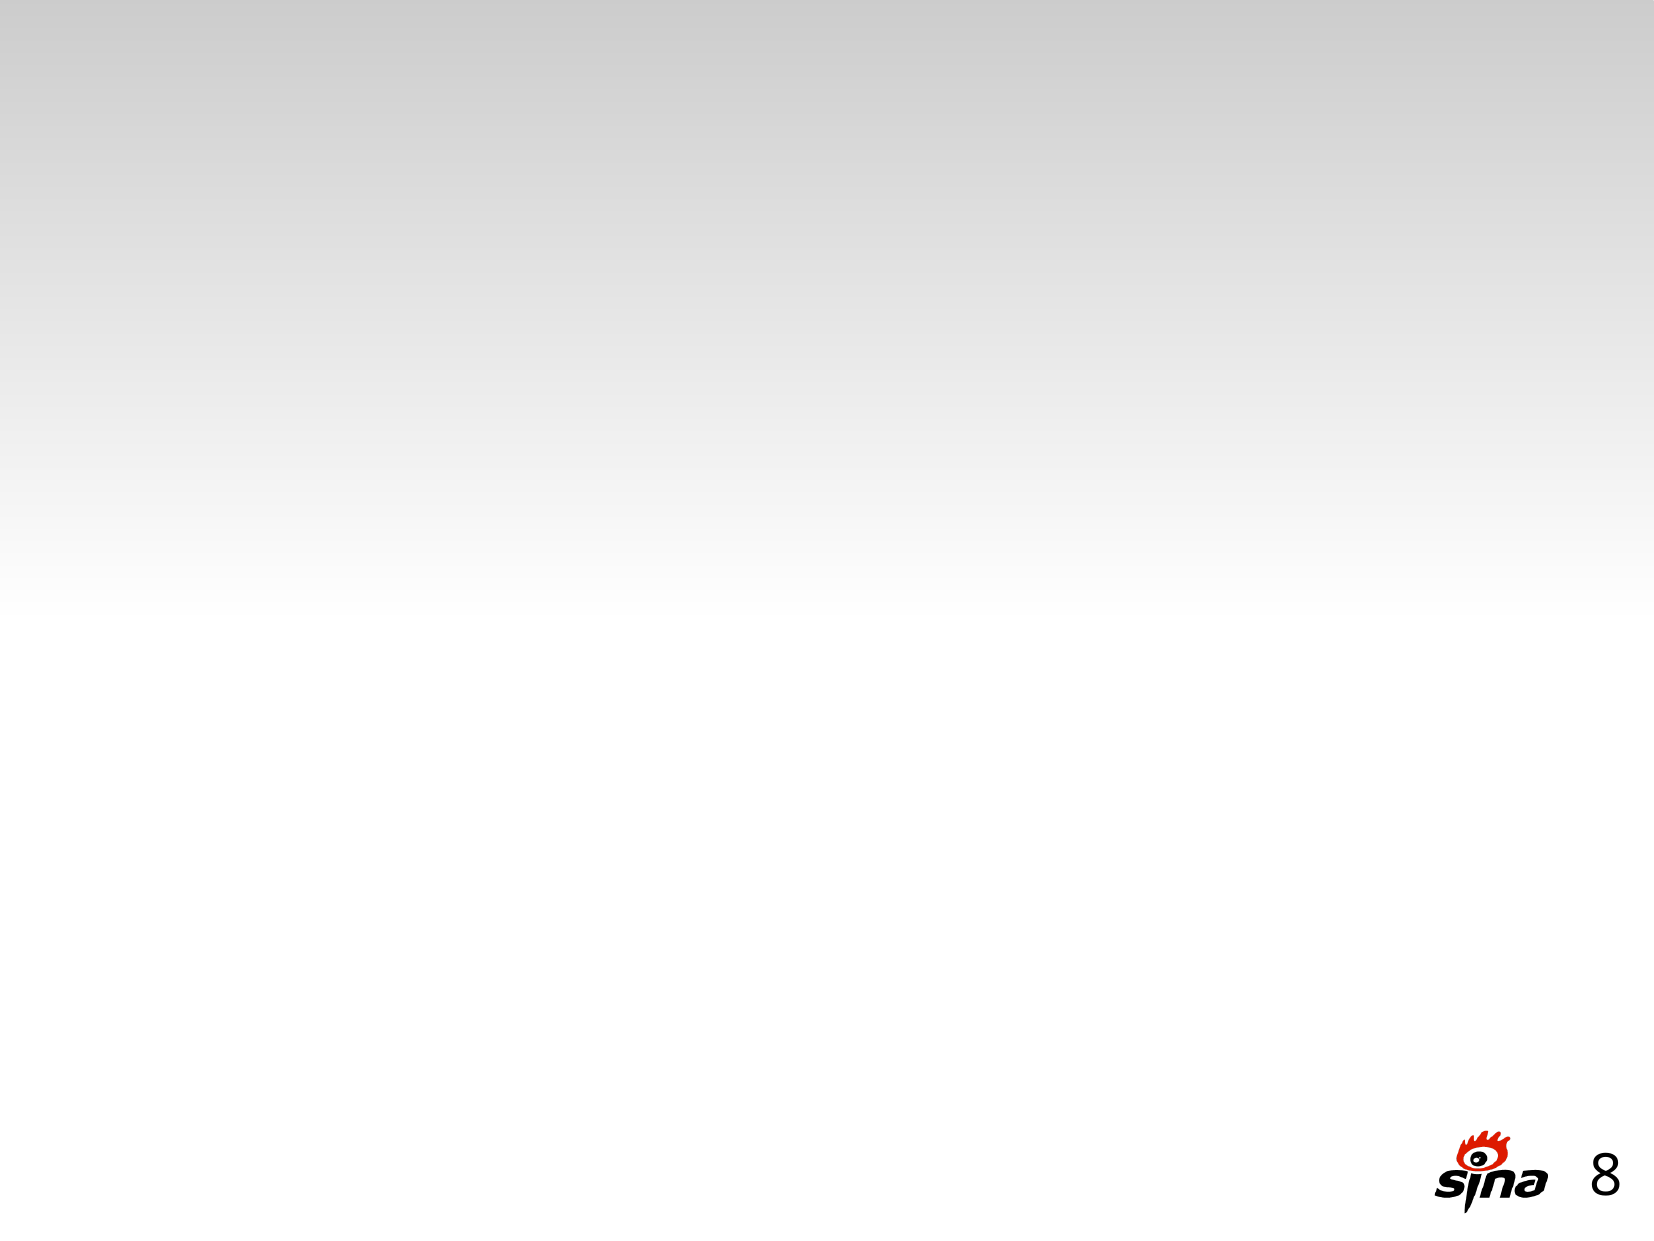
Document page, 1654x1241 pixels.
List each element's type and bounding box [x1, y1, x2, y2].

picture [1406, 1087, 1576, 1241]
